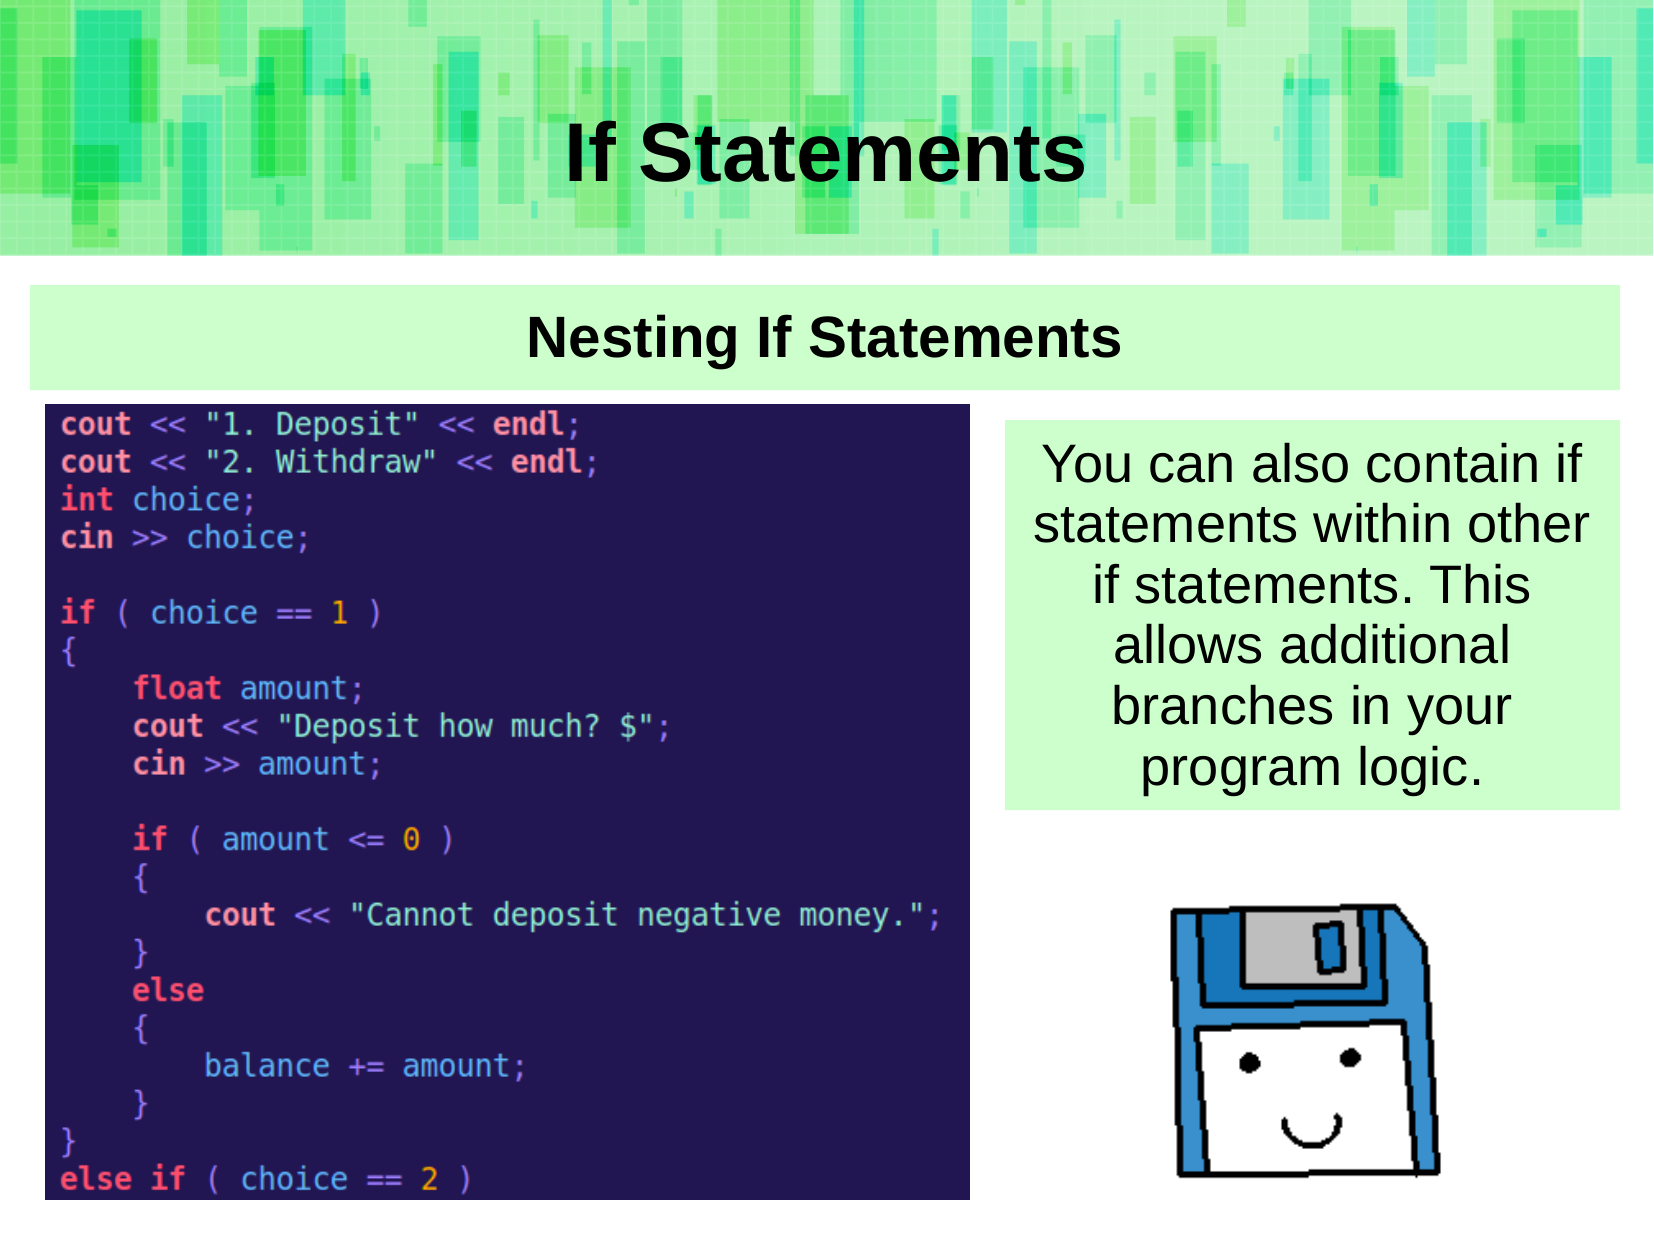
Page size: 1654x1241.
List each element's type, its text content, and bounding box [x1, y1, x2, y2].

text_box Nesting If Statements [30, 285, 1621, 391]
picture [0, 0, 1654, 1241]
title If Statements [82, 49, 1571, 257]
text_box You can also contain if statements within other if statements. This allows additional branches in your program logic. [1005, 420, 1621, 811]
